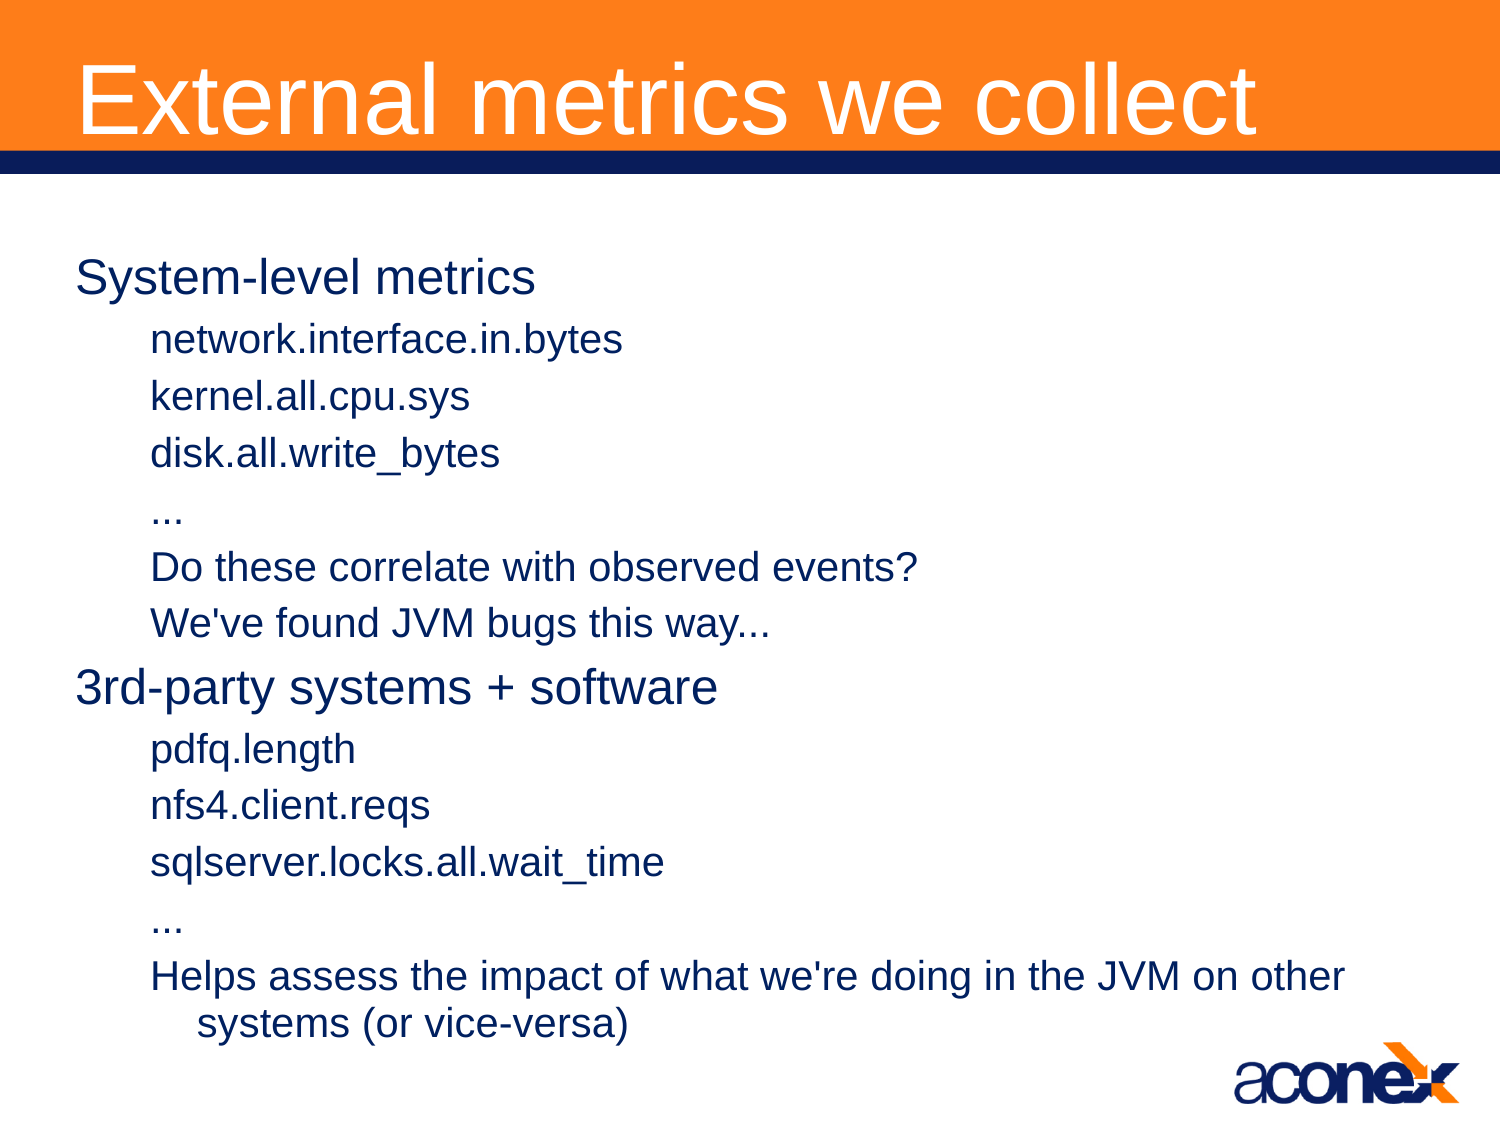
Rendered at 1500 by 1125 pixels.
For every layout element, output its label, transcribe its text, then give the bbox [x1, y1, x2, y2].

title External metrics we collect [75, 30, 1426, 169]
picture [1426, 1042, 1460, 1104]
list System-level metrics network.interface.in.bytes kernel.all.cpu.sys disk.all.write_bytes ... Do these correlate with observed events? We've found JVM bugs this way... 3rd-party systems + software pdfq.length nfs4.client.reqs sqlserver.locks.all.wait_time ... Helps assess the impact of what we're doing in the JVM on other systems (or vice-versa) [75, 249, 1426, 1125]
